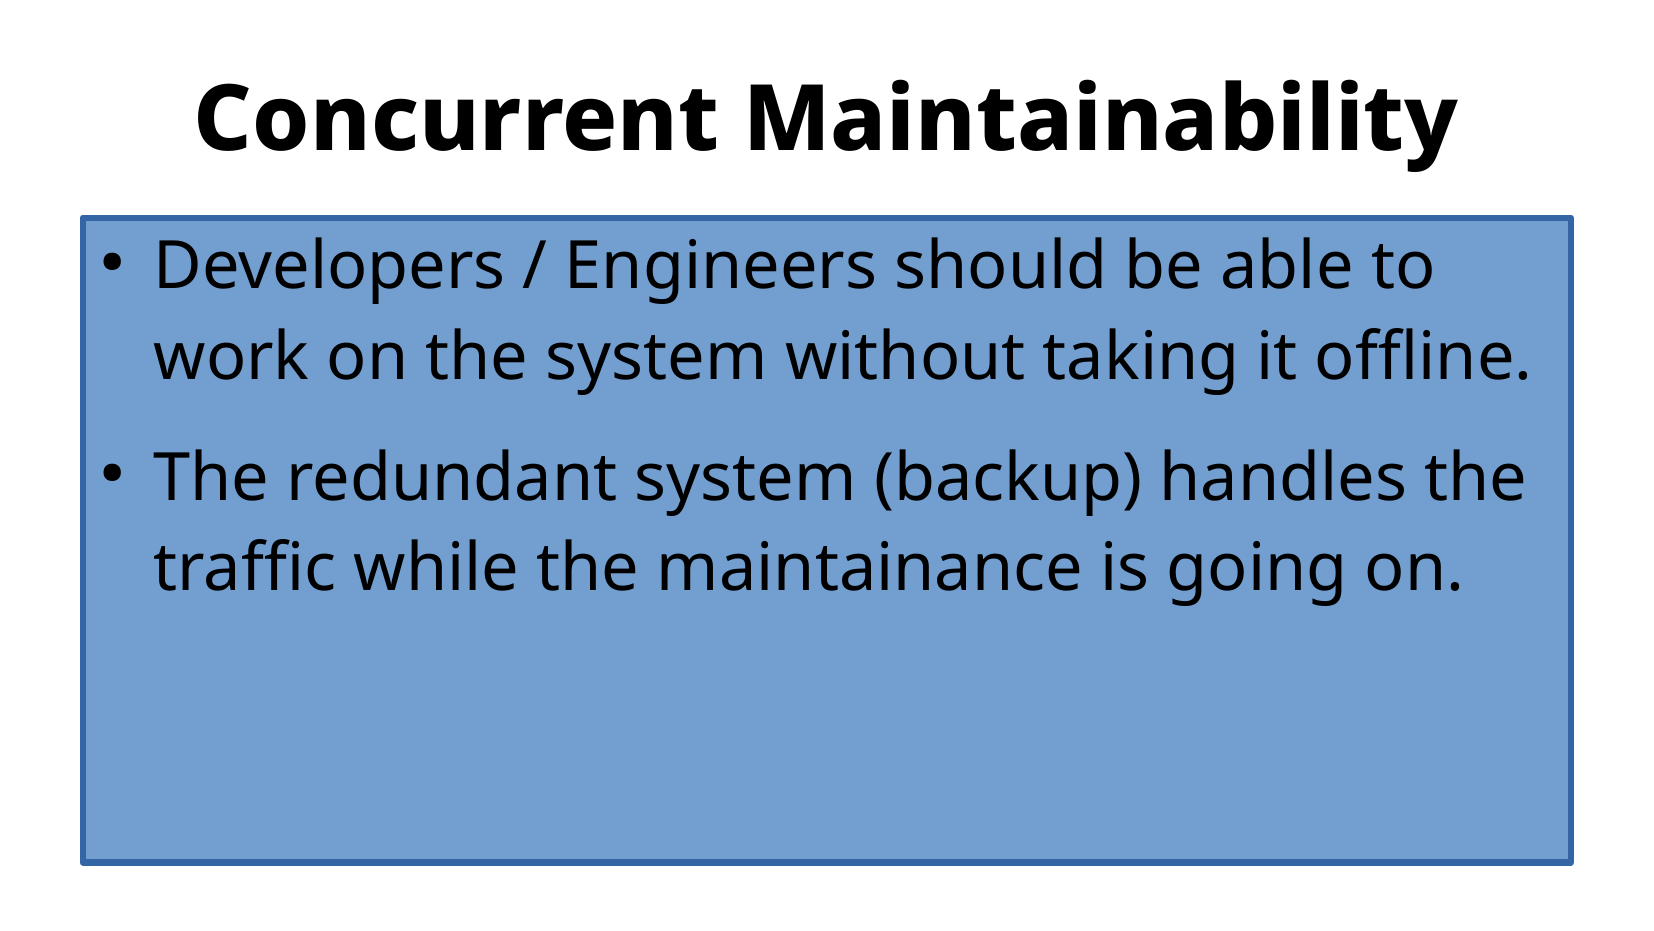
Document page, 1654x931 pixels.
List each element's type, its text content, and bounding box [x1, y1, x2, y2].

list Developers / Engineers should be able to work on the system without taking it offline. The redundant system (backup) handles the traffic while the maintainance is going on. [82, 217, 1571, 863]
title Concurrent Maintainability [82, 37, 1571, 193]
